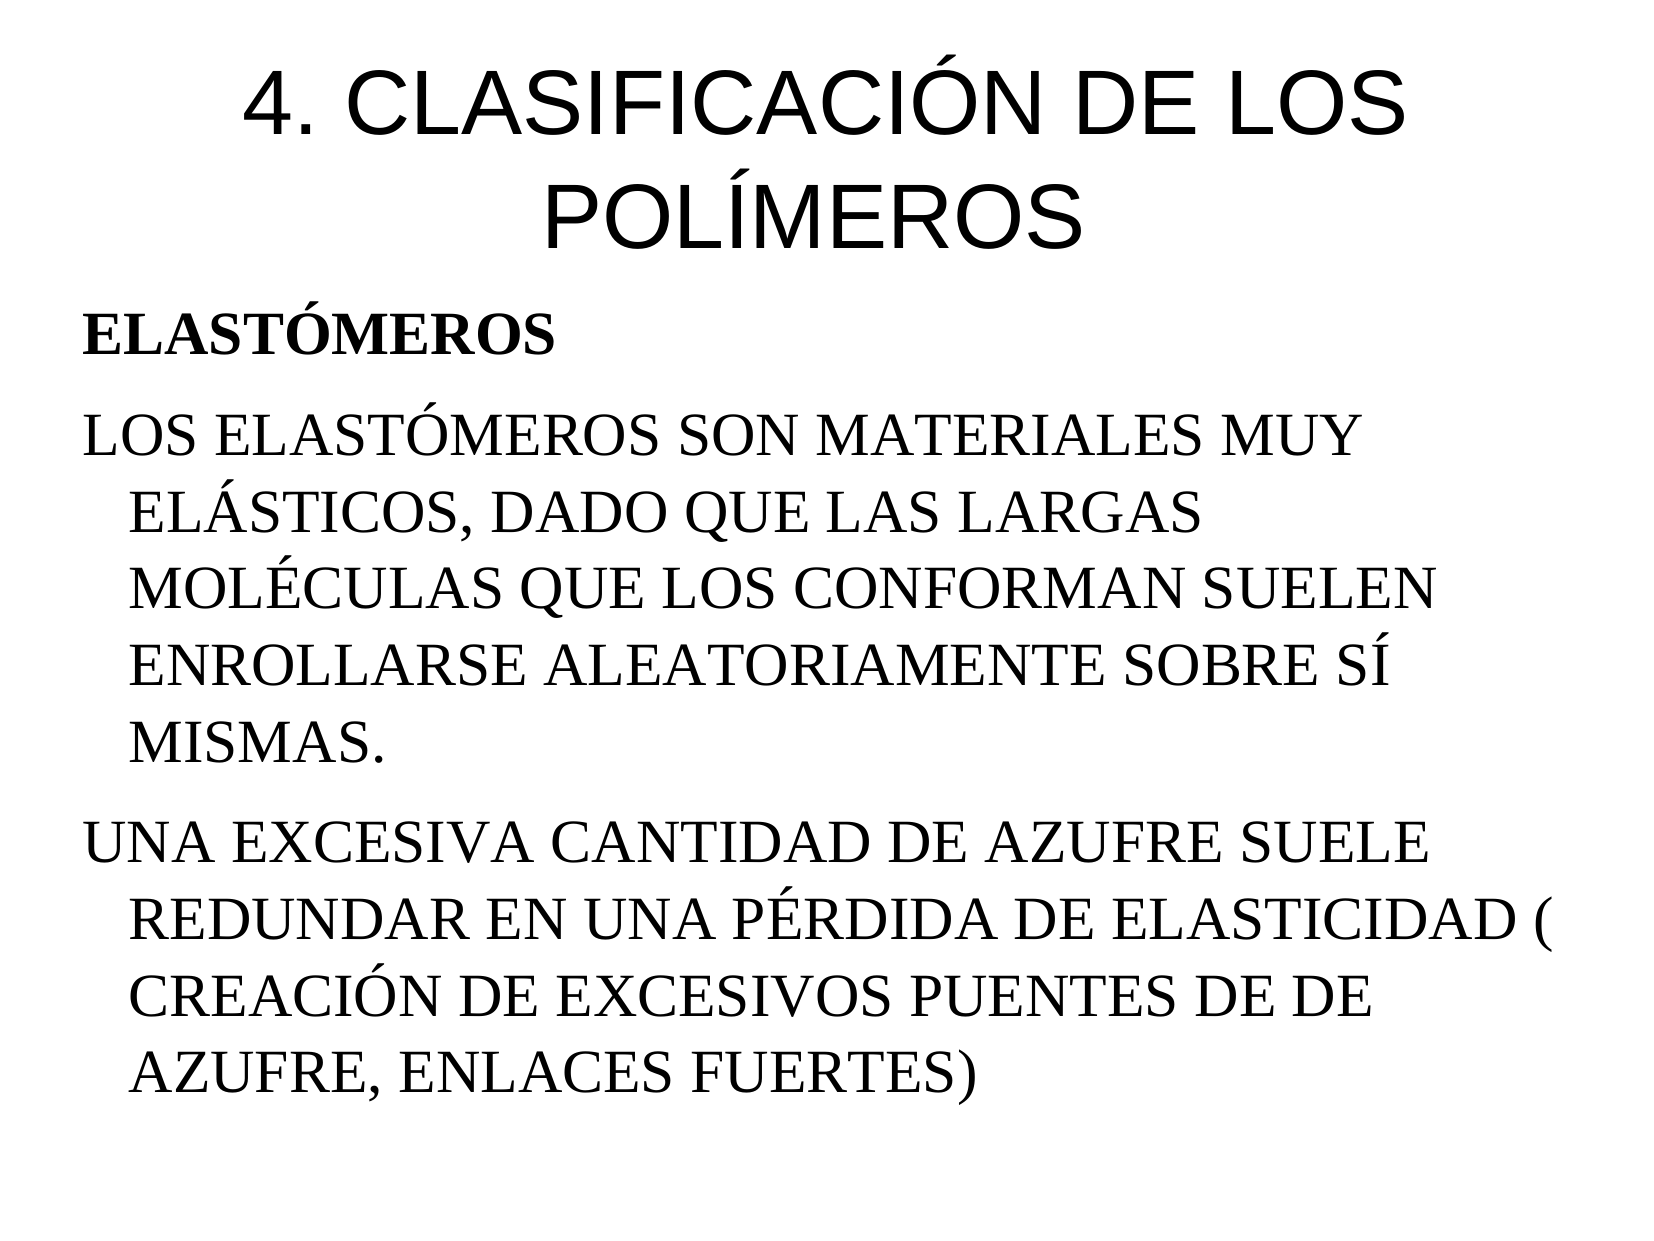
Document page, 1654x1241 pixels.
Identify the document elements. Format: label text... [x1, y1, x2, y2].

title 4. CLASIFICACIÓN DE LOS POLÍMEROS [82, 38, 1571, 268]
list ELASTÓMEROS LOS ELASTÓMEROS SON MATERIALES MUY ELÁSTICOS, DADO QUE LAS LARGAS MOLÉCULAS QUE LOS CONFORMAN SUELEN ENROLLARSE ALEATORIAMENTE SOBRE SÍ MISMAS. UNA EXCESIVA CANTIDAD DE AZUFRE SUELE REDUNDAR EN UNA PÉRDIDA DE ELASTICIDAD ( CREACIÓN DE EXCESIVOS PUENTES DE DE AZUFRE, ENLACES FUERTES) [82, 290, 1571, 1109]
